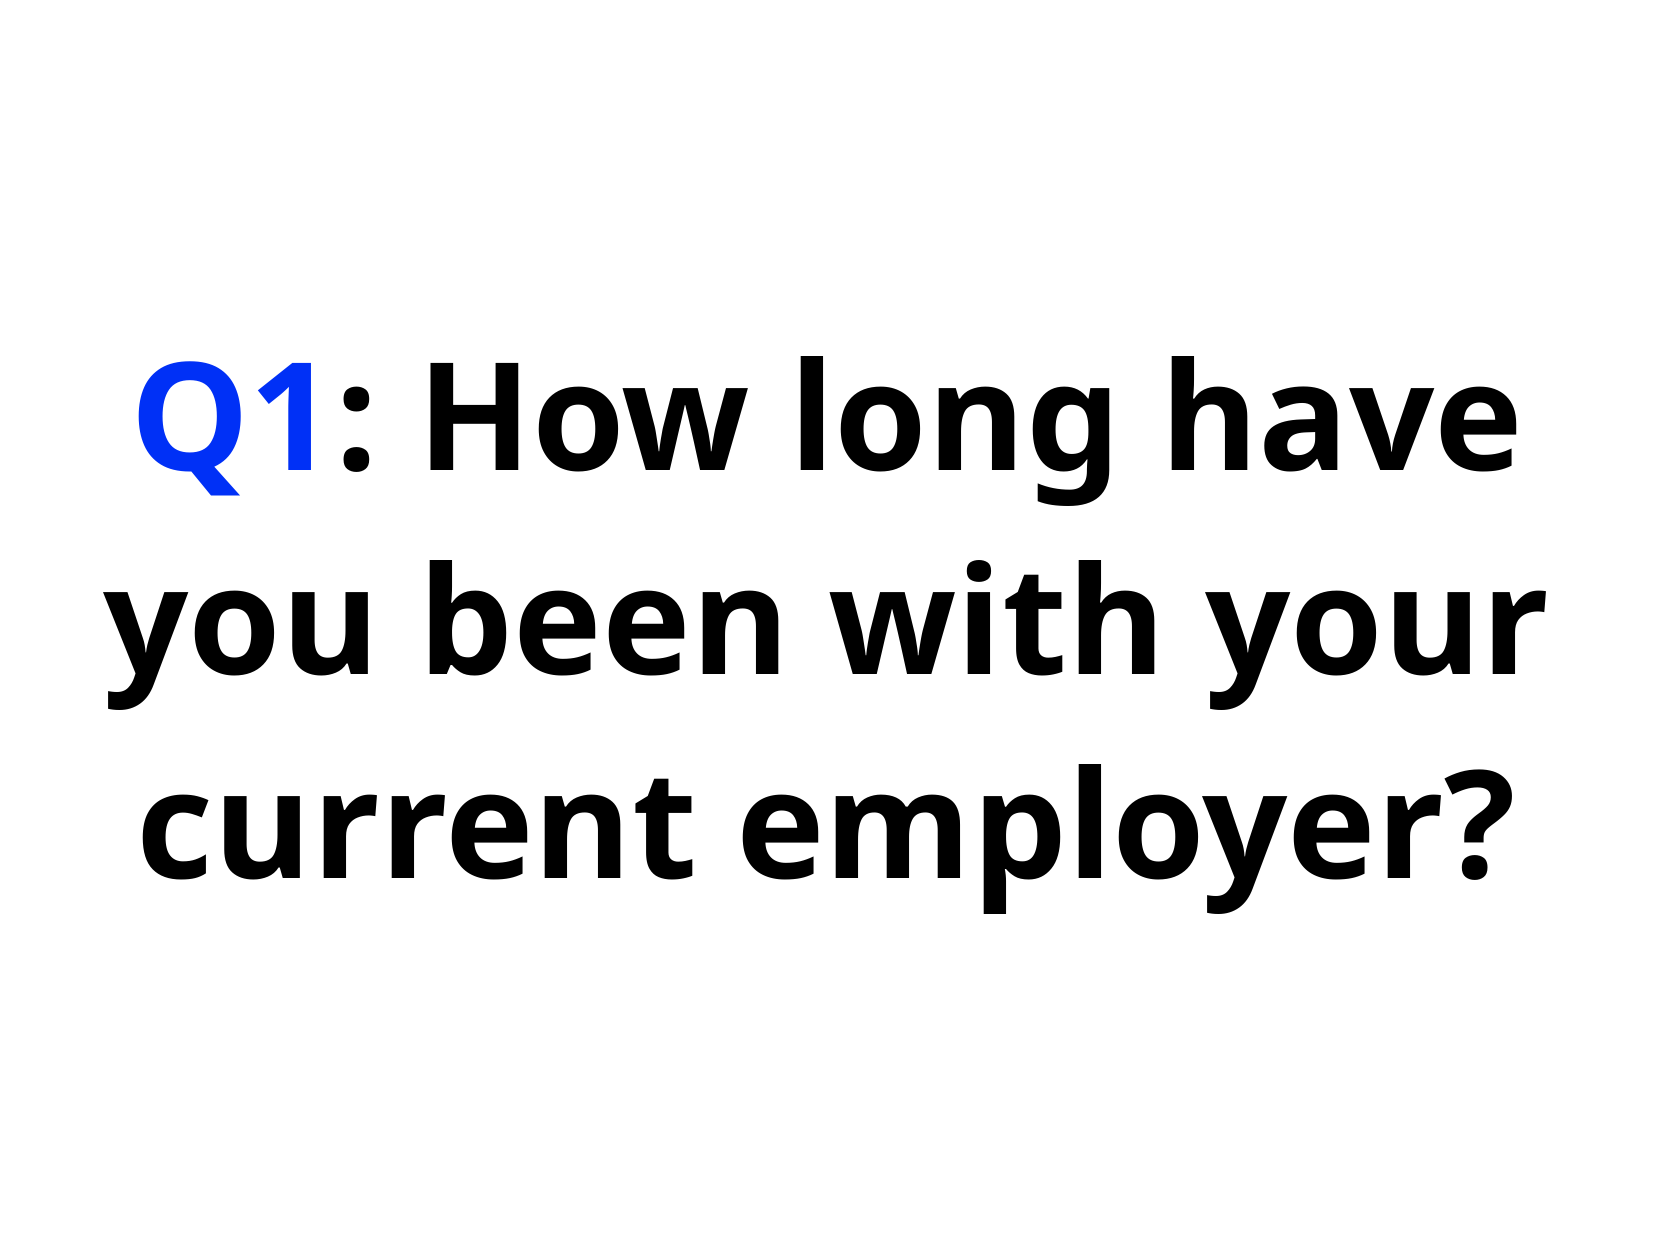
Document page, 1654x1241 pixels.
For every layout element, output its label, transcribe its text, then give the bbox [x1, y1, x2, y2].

text_box Q1: How long have you been with your current employer? [59, 29, 1595, 1204]
